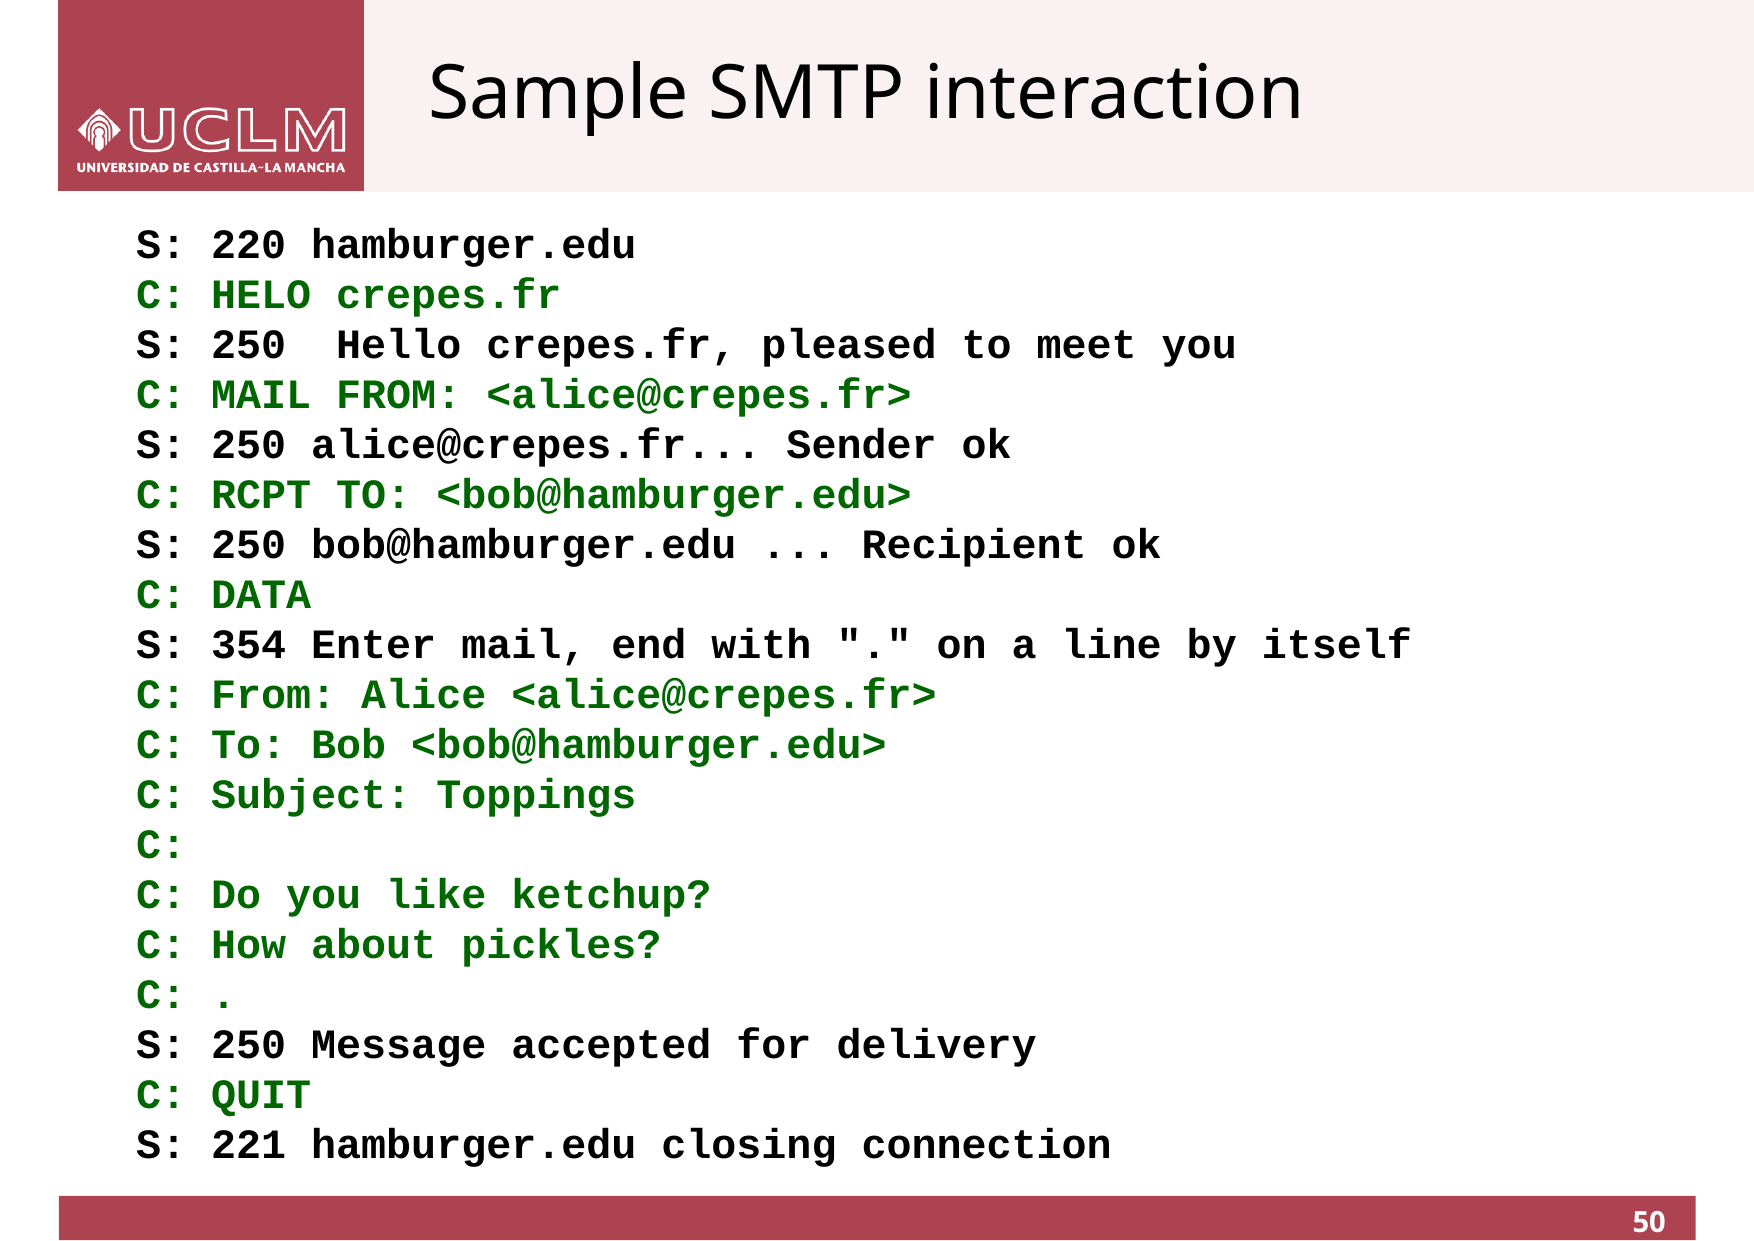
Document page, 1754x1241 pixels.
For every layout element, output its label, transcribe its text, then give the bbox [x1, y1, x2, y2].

picture [58, 0, 364, 191]
text_box S: 220 hamburger.edu C: HELO crepes.fr S: 250 Hello crepes.fr, pleased to meet you C: MAIL FROM: <alice@crepes.fr> S: 250 alice@crepes.fr... Sender ok C: RCPT TO: <bob@hamburger.edu> S: 250 bob@hamburger.edu ... Recipient ok C: DATA S: 354 Enter mail, end with "." on a line by itself C: From: Alice <alice@crepes.fr> C: To: Bob <bob@hamburger.edu> C: Subject: Toppings C: C: Do you like ketchup? C: How about pickles? C: . S: 250 Message accepted for delivery C: QUIT S: 221 hamburger.edu closing connection [0, 208, 1451, 1175]
title Sample SMTP interaction [413, 0, 1667, 198]
